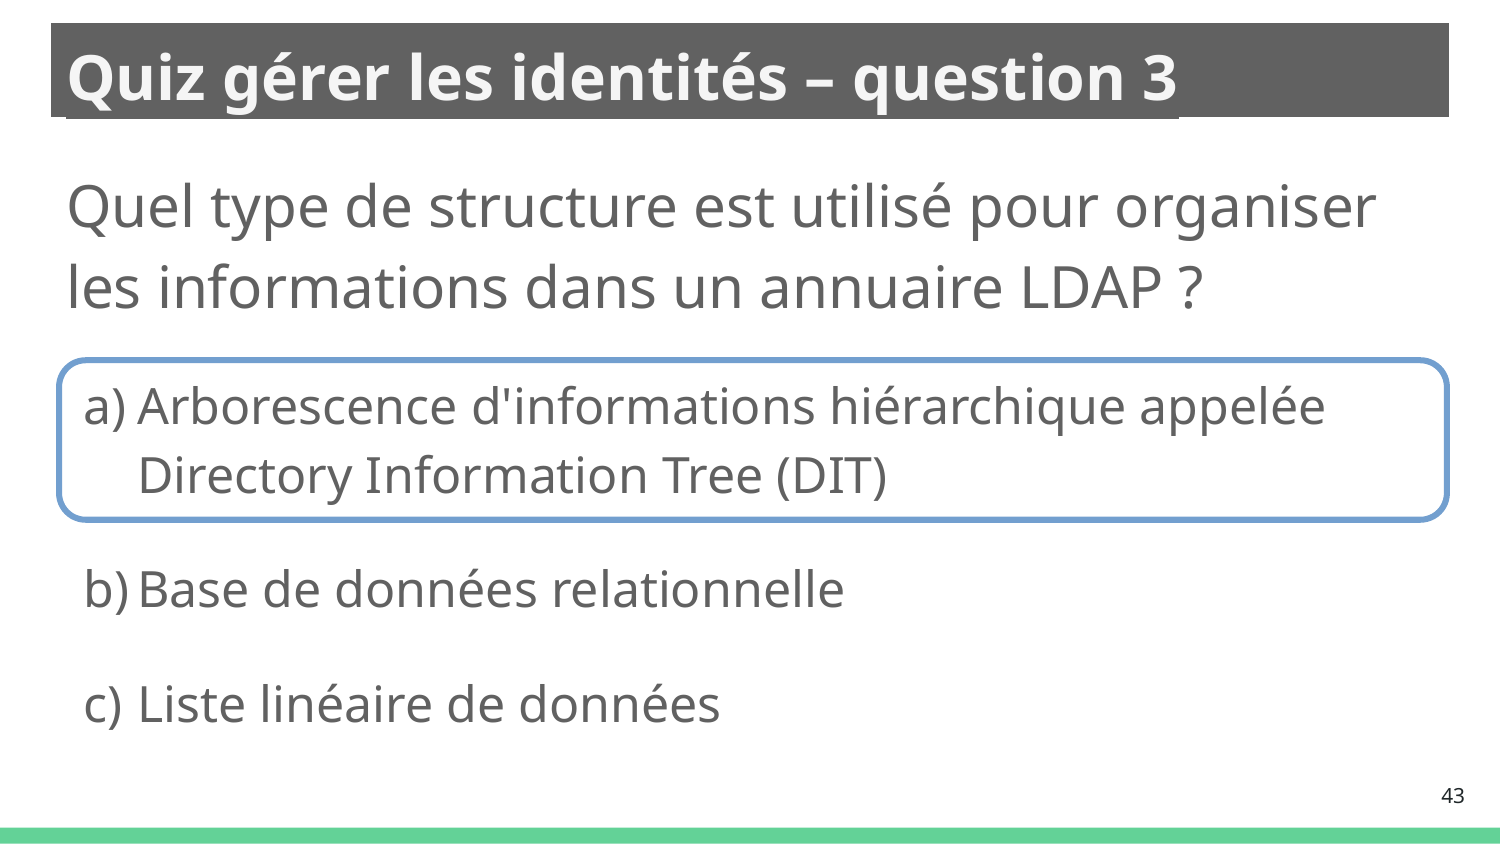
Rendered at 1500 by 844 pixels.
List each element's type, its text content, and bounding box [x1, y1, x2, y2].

title Quiz gérer les identités – question 3 [51, 23, 1449, 117]
list Quel type de structure est utilisé pour organiser les informations dans un annuaire LDAP ? Arborescence d'informations hiérarchique appelée Directory Information Tree (DIT) Base de données relationnelle Liste linéaire de données [51, 144, 1477, 748]
slide_number <numéro> [1389, 764, 1480, 830]
